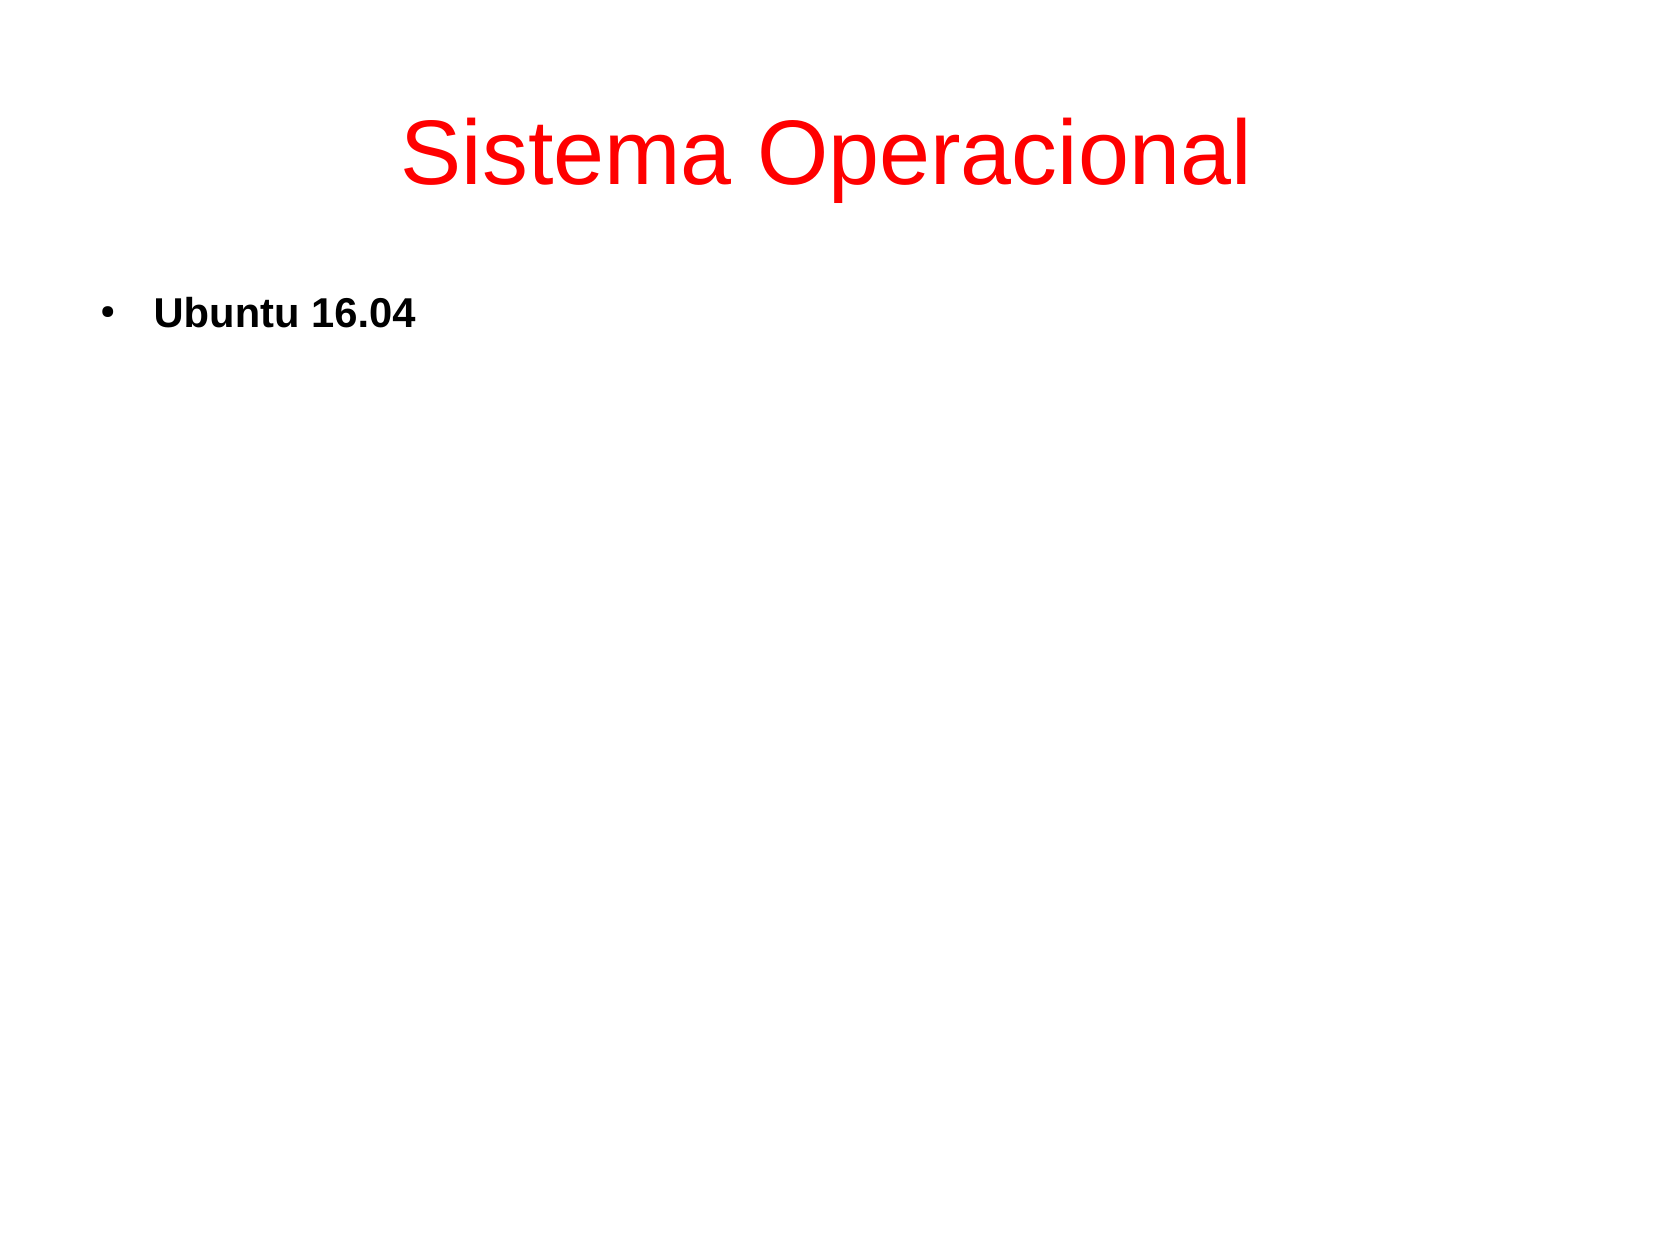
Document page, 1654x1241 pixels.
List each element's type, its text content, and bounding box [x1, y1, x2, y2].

title Sistema Operacional [82, 49, 1571, 257]
list Ubuntu 16.04 [82, 290, 1571, 1010]
